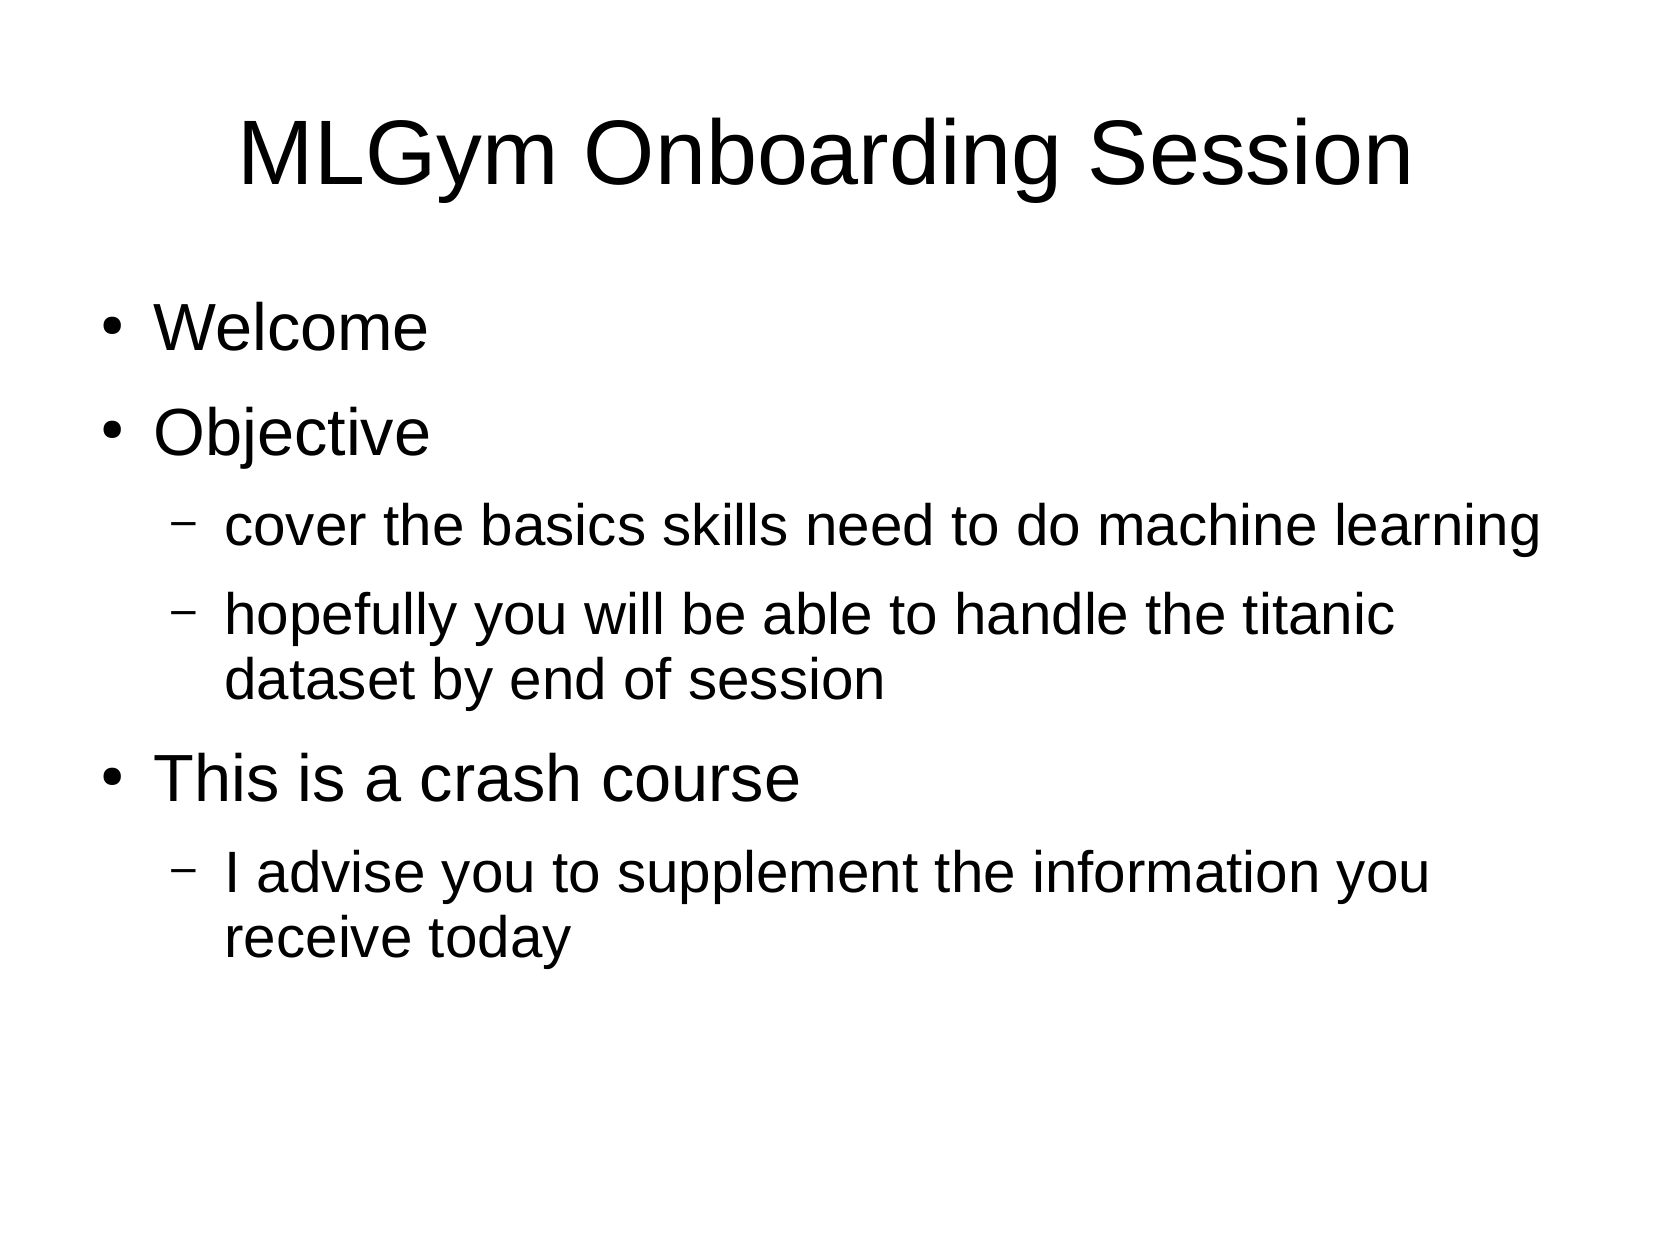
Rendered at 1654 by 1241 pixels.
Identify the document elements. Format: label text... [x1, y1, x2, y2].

title MLGym Onboarding Session [82, 49, 1571, 257]
list Welcome Objective cover the basics skills need to do machine learning hopefully you will be able to handle the titanic dataset by end of session This is a crash course I advise you to supplement the information you receive today [82, 290, 1571, 1010]
